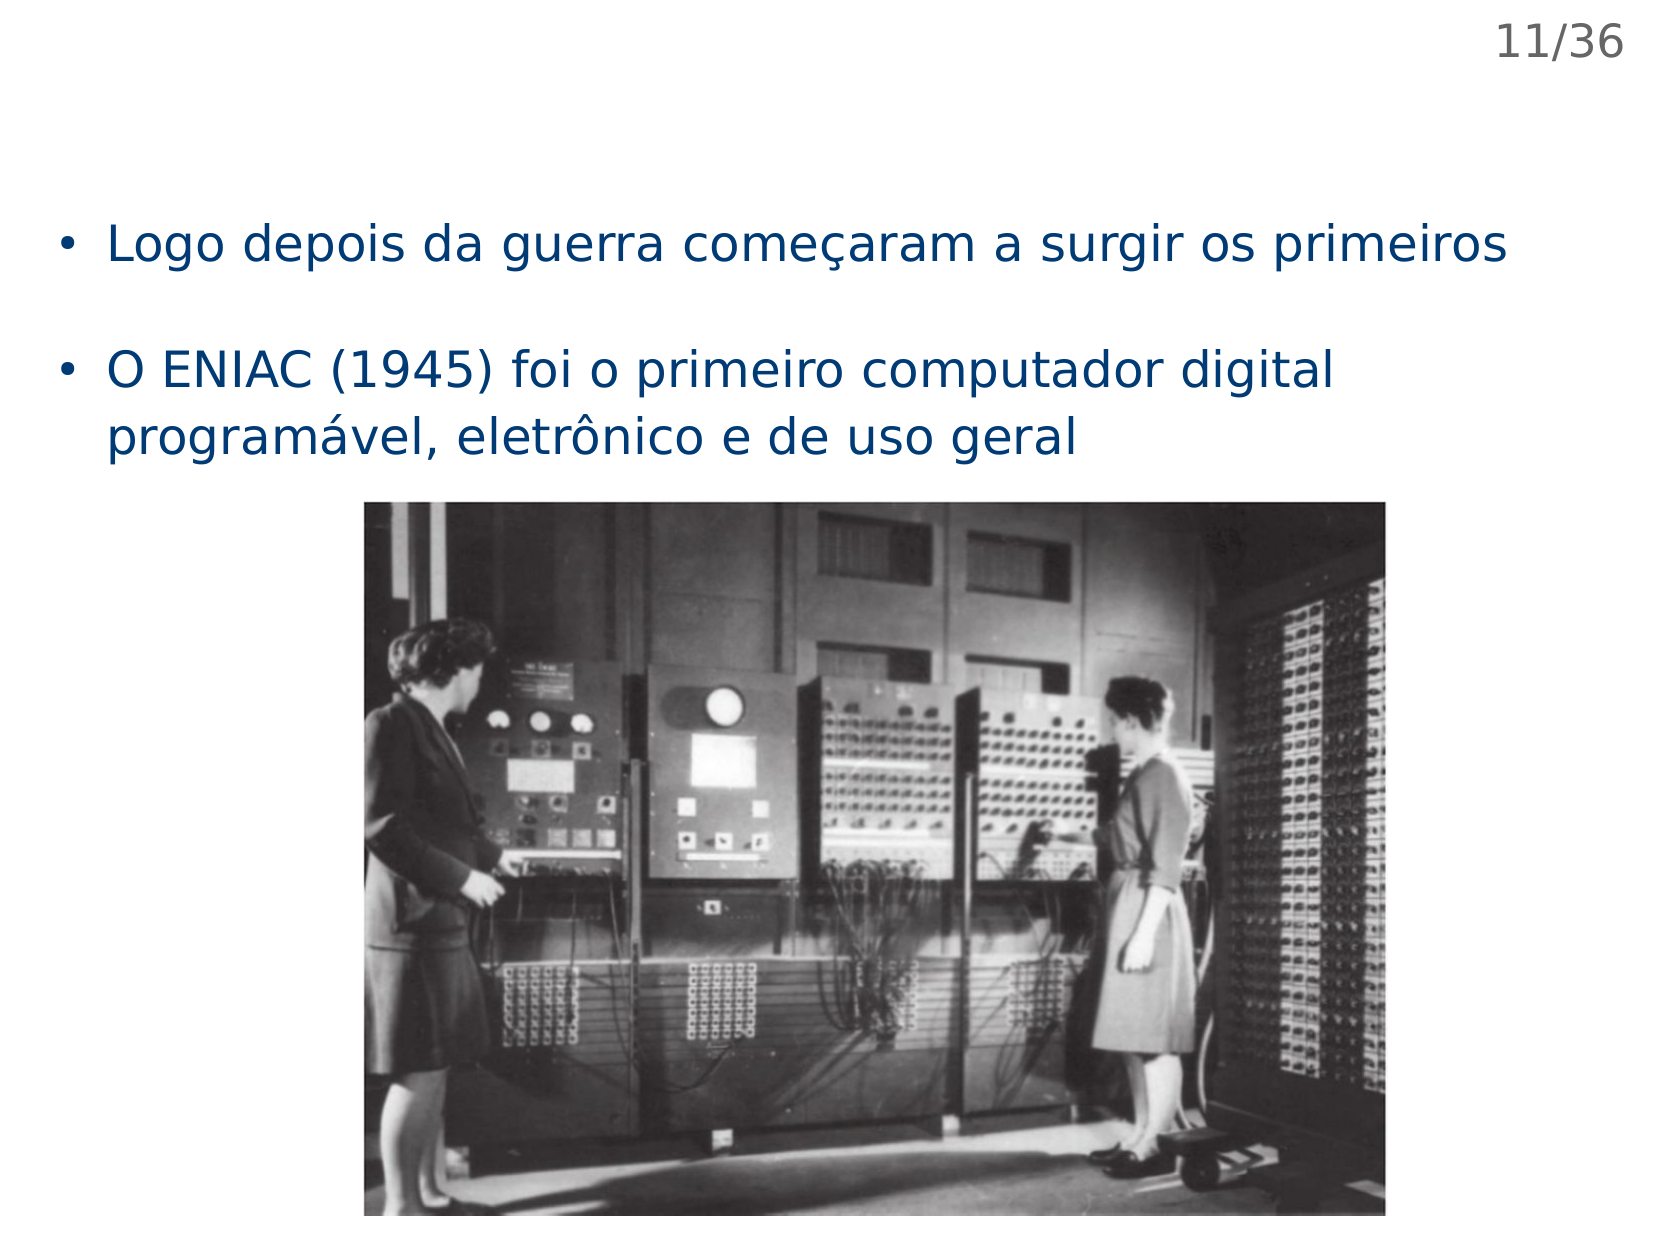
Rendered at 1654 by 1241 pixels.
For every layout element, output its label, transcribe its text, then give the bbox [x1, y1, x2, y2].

picture [363, 501, 1388, 1216]
list Logo depois da guerra começaram a surgir os primeiros O ENIAC (1945) foi o primeiro computador digital programável, eletrônico e de uso geral [59, 206, 1625, 1211]
